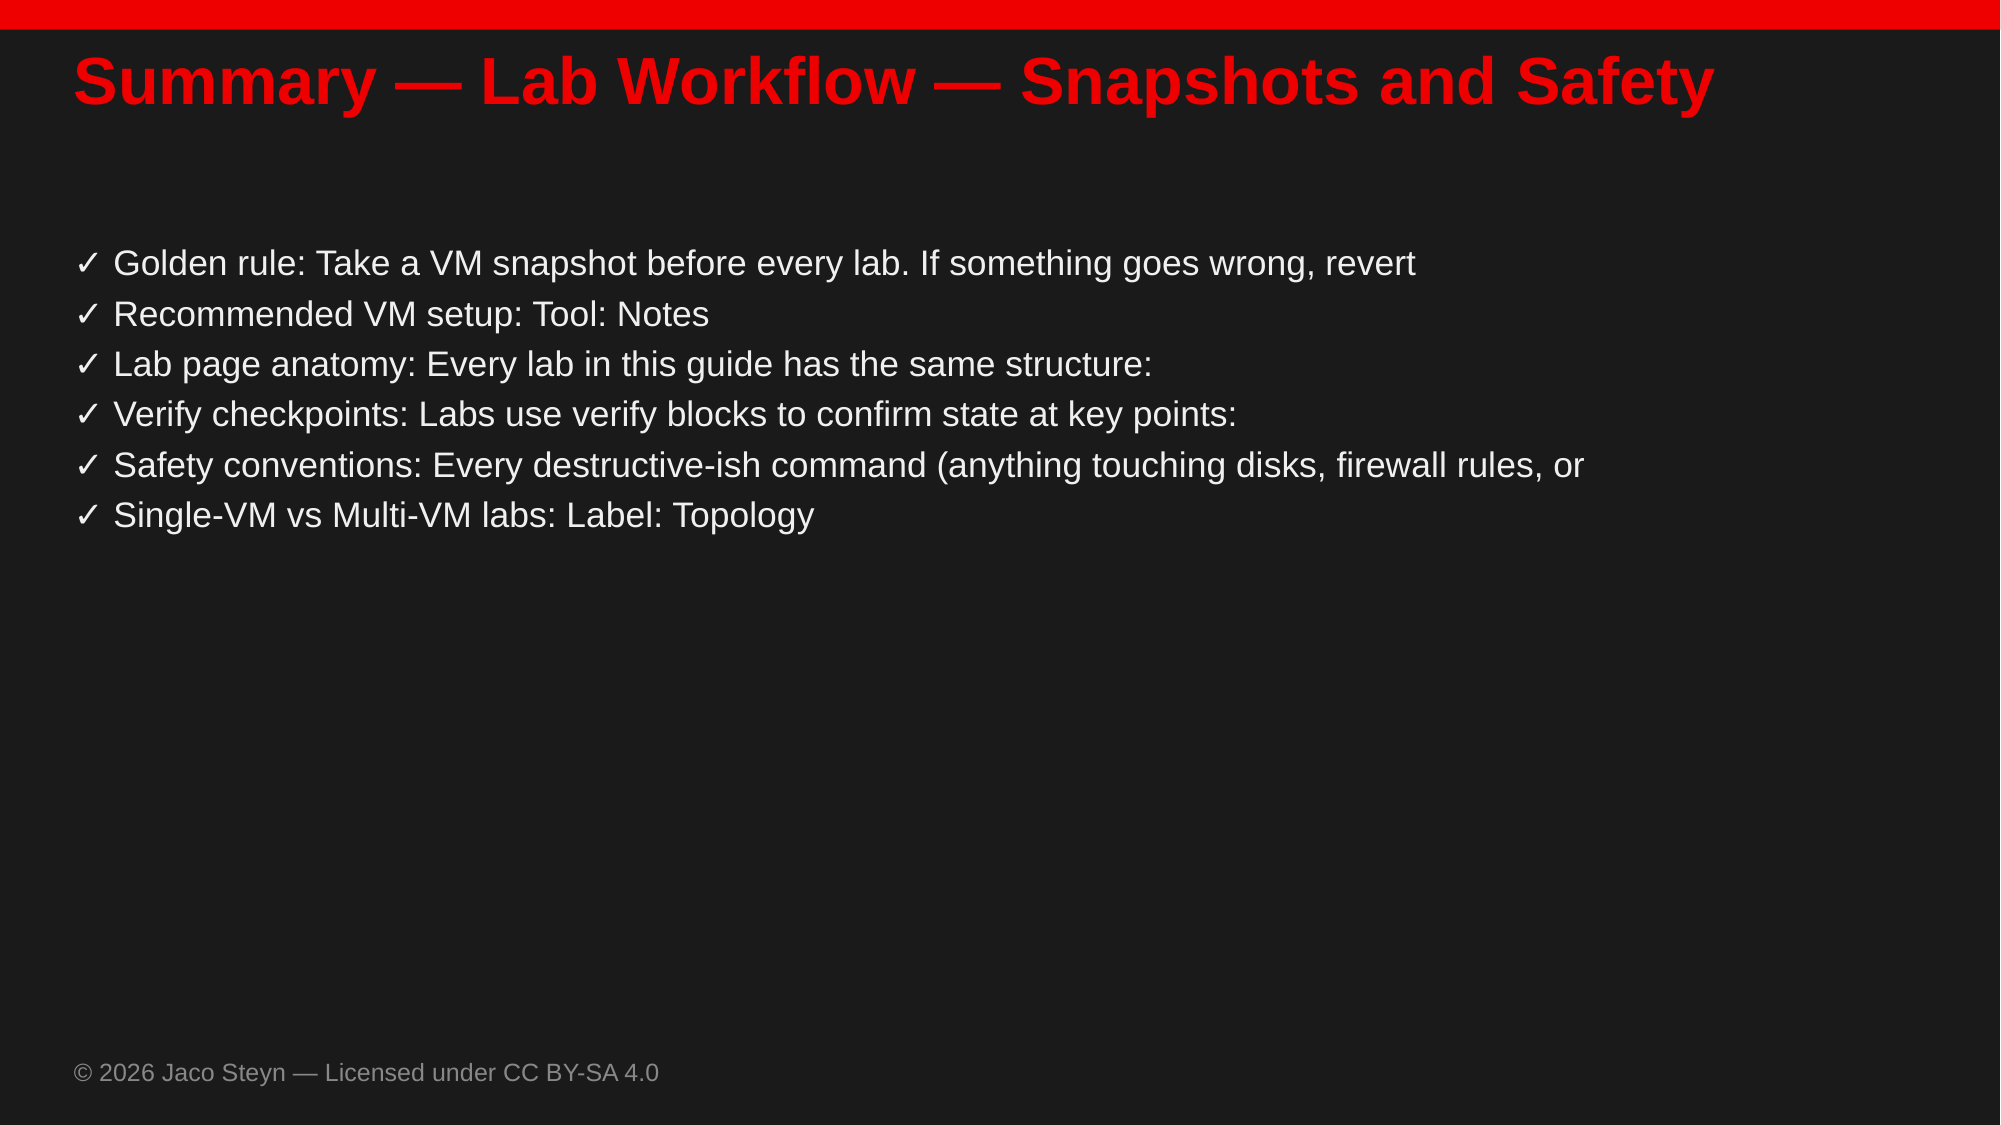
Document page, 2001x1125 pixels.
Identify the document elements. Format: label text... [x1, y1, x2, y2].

text_box Summary — Lab Workflow — Snapshots and Safety [59, 36, 1942, 208]
text_box © 2026 Jaco Steyn — Licensed under CC BY-SA 4.0 [59, 1051, 1942, 1093]
text_box [0, 0, 2001, 30]
text_box ✓ Golden rule: Take a VM snapshot before every lab. If something goes wrong, revert ✓ Recommended VM setup: Tool: Notes ✓ Lab page anatomy: Every lab in this guide has the same structure: ✓ Verify checkpoints: Labs use verify blocks to confirm state at key points: ✓ Safety conventions: Every destructive-ish command (anything touching disks, firewall rules, or ✓ Single-VM vs Multi-VM labs: Label: Topology [59, 236, 1942, 1037]
